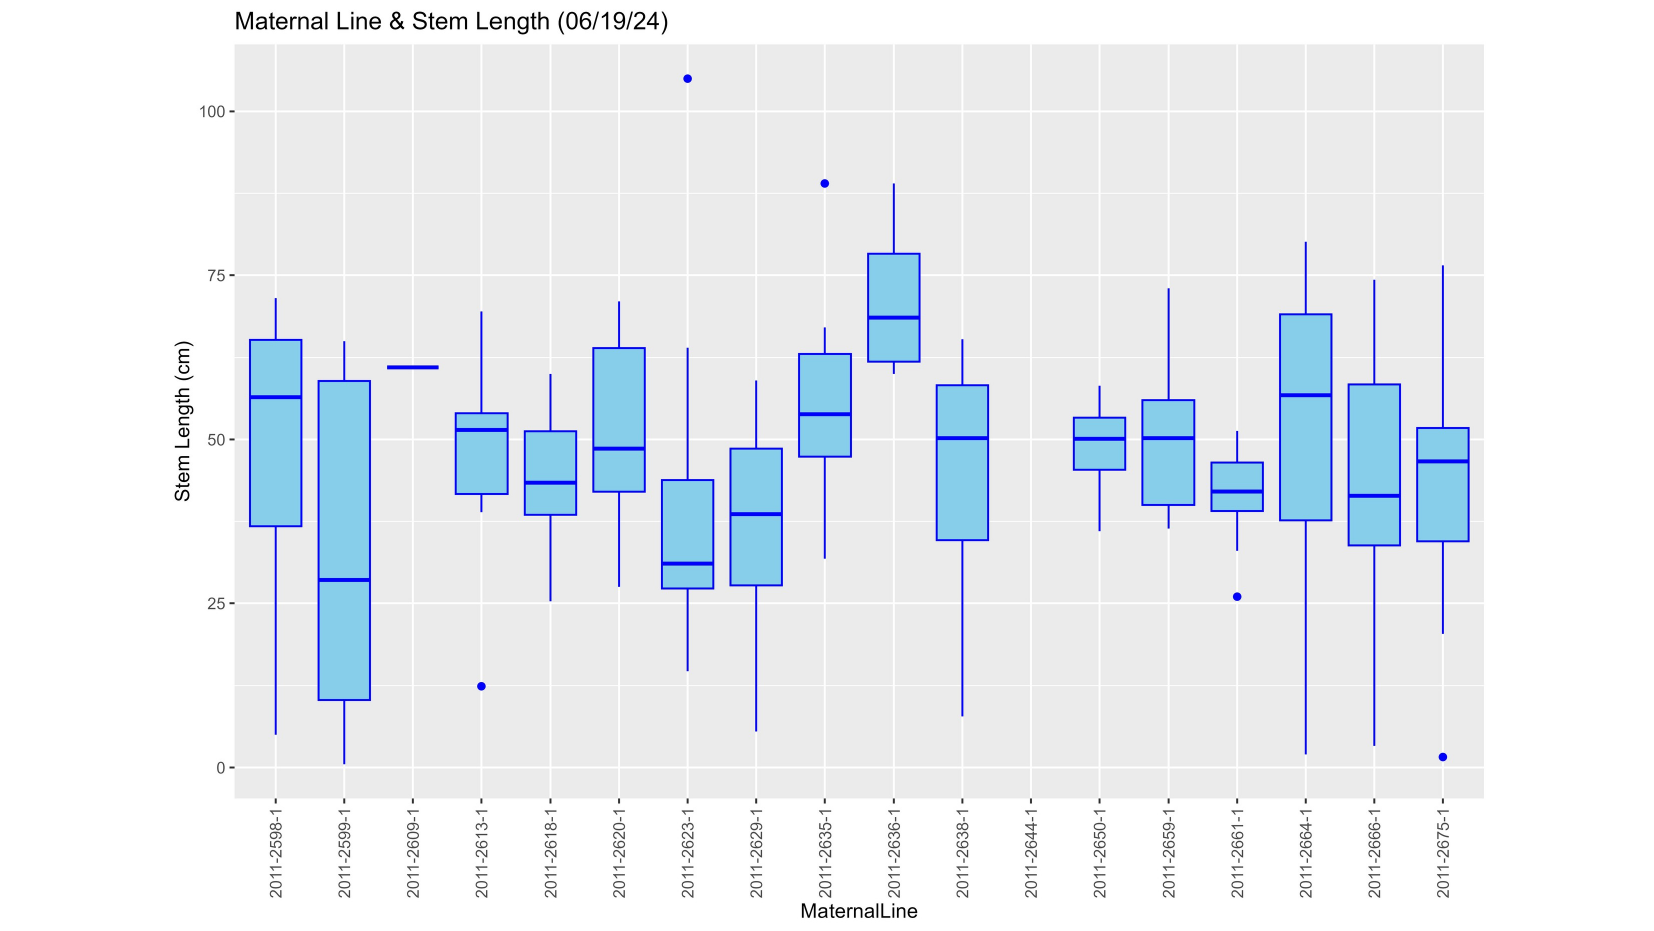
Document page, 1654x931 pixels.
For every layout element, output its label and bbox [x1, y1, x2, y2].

picture [164, 1, 1494, 931]
